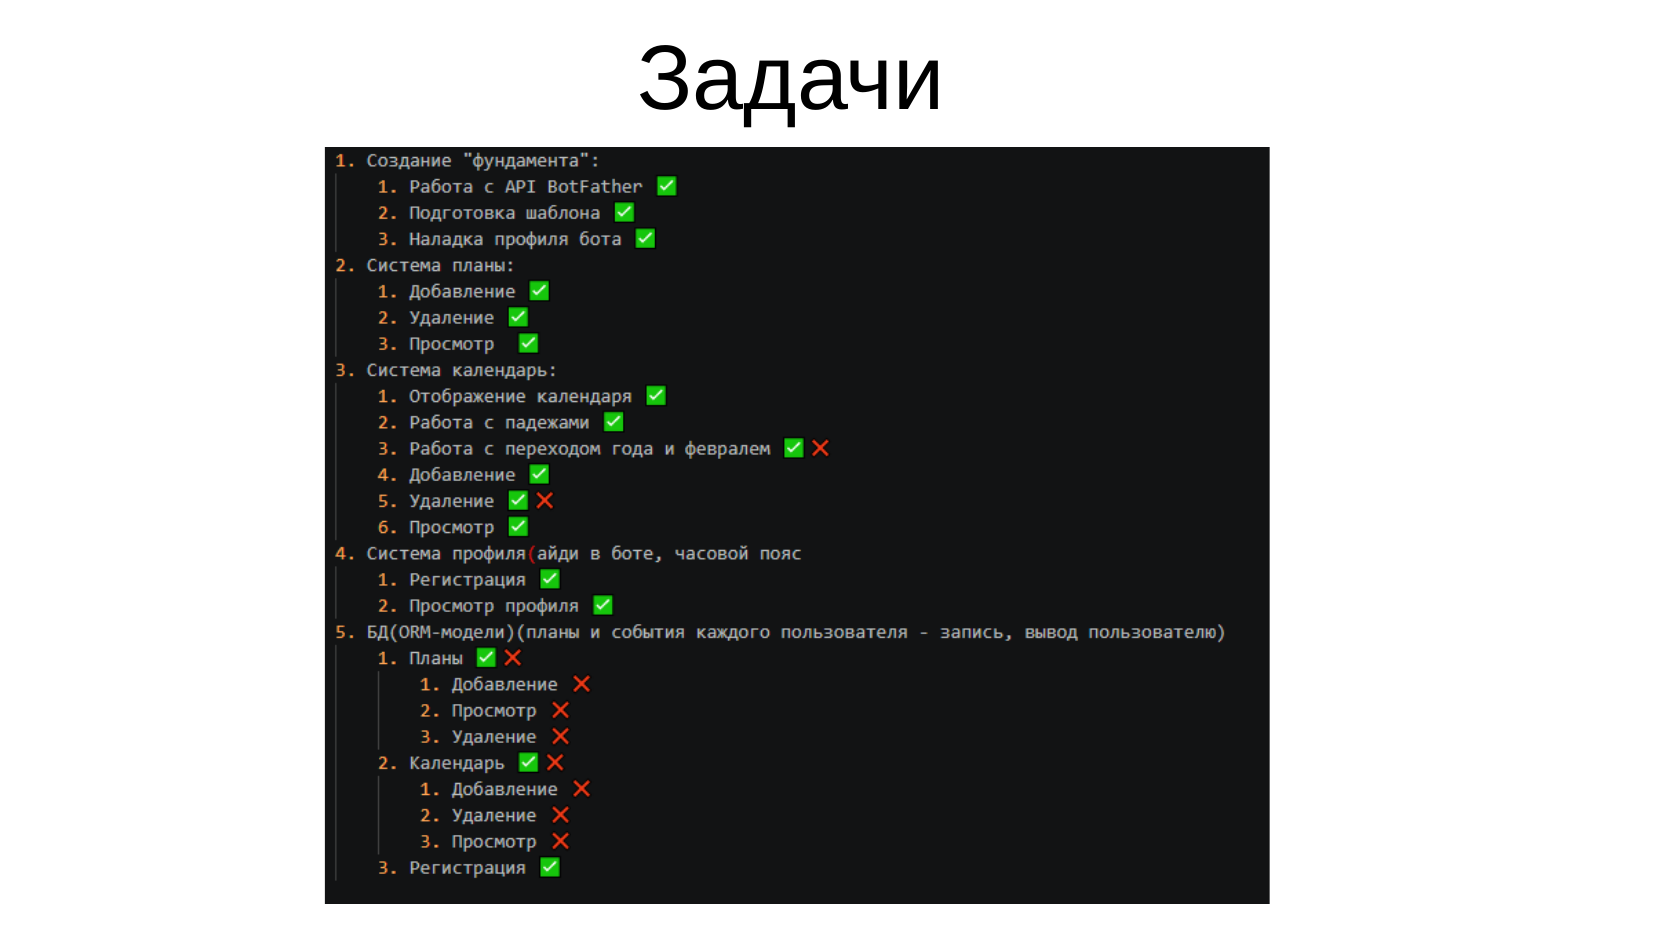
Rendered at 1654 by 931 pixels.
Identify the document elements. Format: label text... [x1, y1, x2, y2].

title Задачи [47, 0, 1536, 156]
picture [324, 147, 1270, 904]
